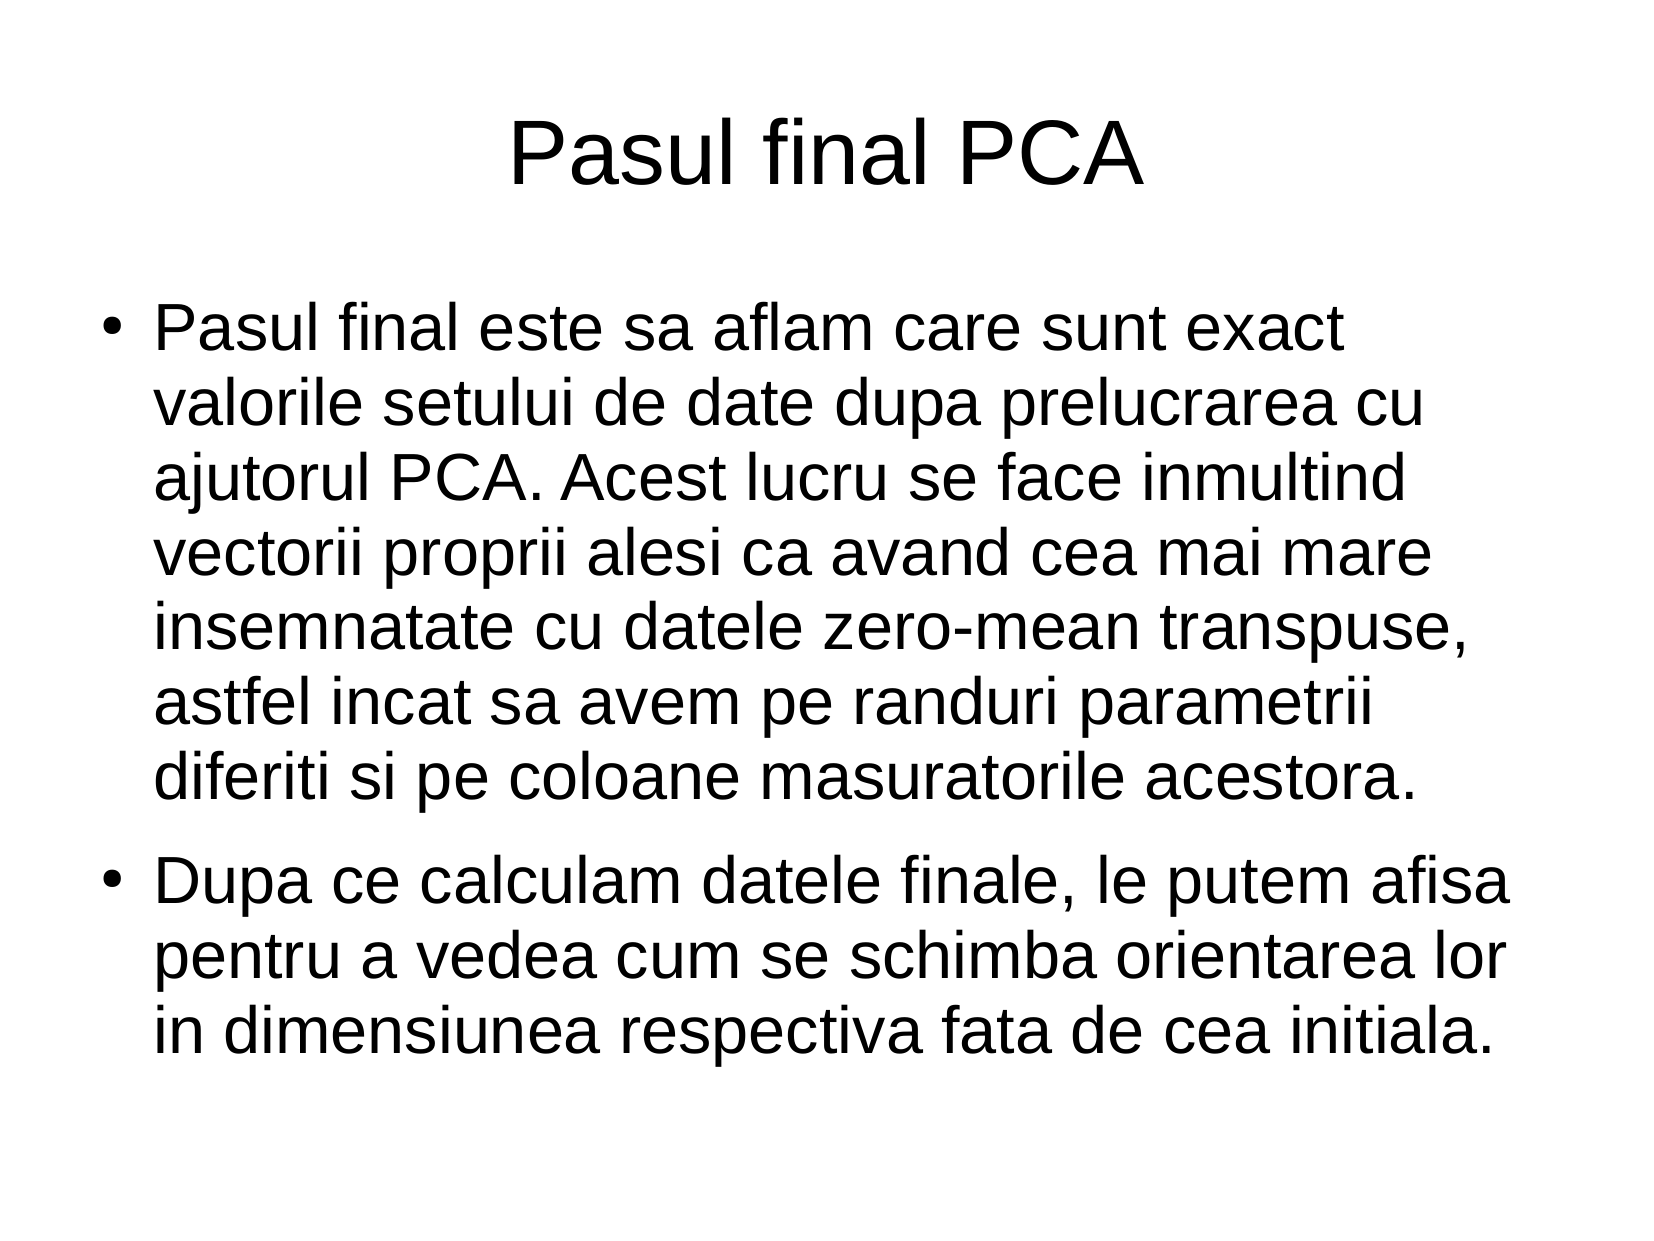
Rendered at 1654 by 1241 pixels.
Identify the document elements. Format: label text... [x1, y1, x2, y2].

title Pasul final PCA [82, 49, 1571, 257]
list Pasul final este sa aflam care sunt exact valorile setului de date dupa prelucrarea cu ajutorul PCA. Acest lucru se face inmultind vectorii proprii alesi ca avand cea mai mare insemnatate cu datele zero-mean transpuse, astfel incat sa avem pe randuri parametrii diferiti si pe coloane masuratorile acestora. Dupa ce calculam datele finale, le putem afisa pentru a vedea cum se schimba orientarea lor in dimensiunea respectiva fata de cea initiala. [82, 290, 1571, 1063]
